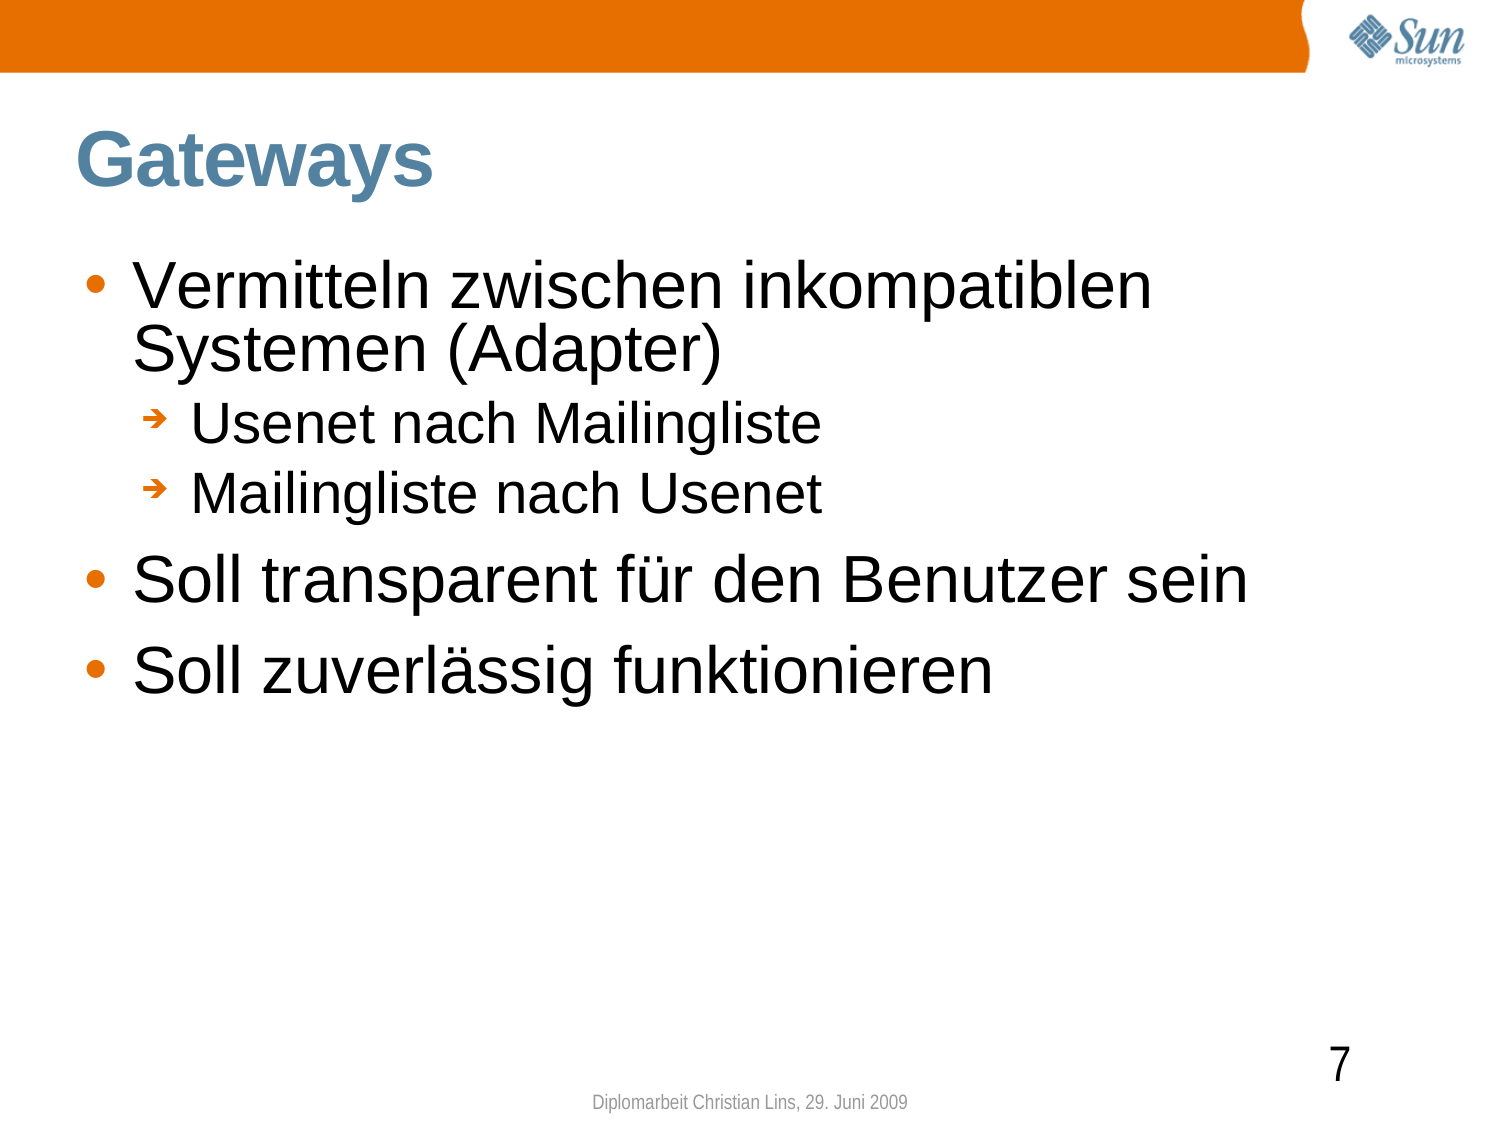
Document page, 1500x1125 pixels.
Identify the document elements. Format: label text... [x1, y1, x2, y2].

picture [0, 0, 1500, 75]
title Gateways [75, 122, 1438, 228]
list Vermitteln zwischen inkompatiblen Systemen (Adapter) Usenet nach Mailingliste Mailingliste nach Usenet Soll transparent für den Benutzer sein Soll zuverlässig funktionieren [64, 257, 1402, 952]
